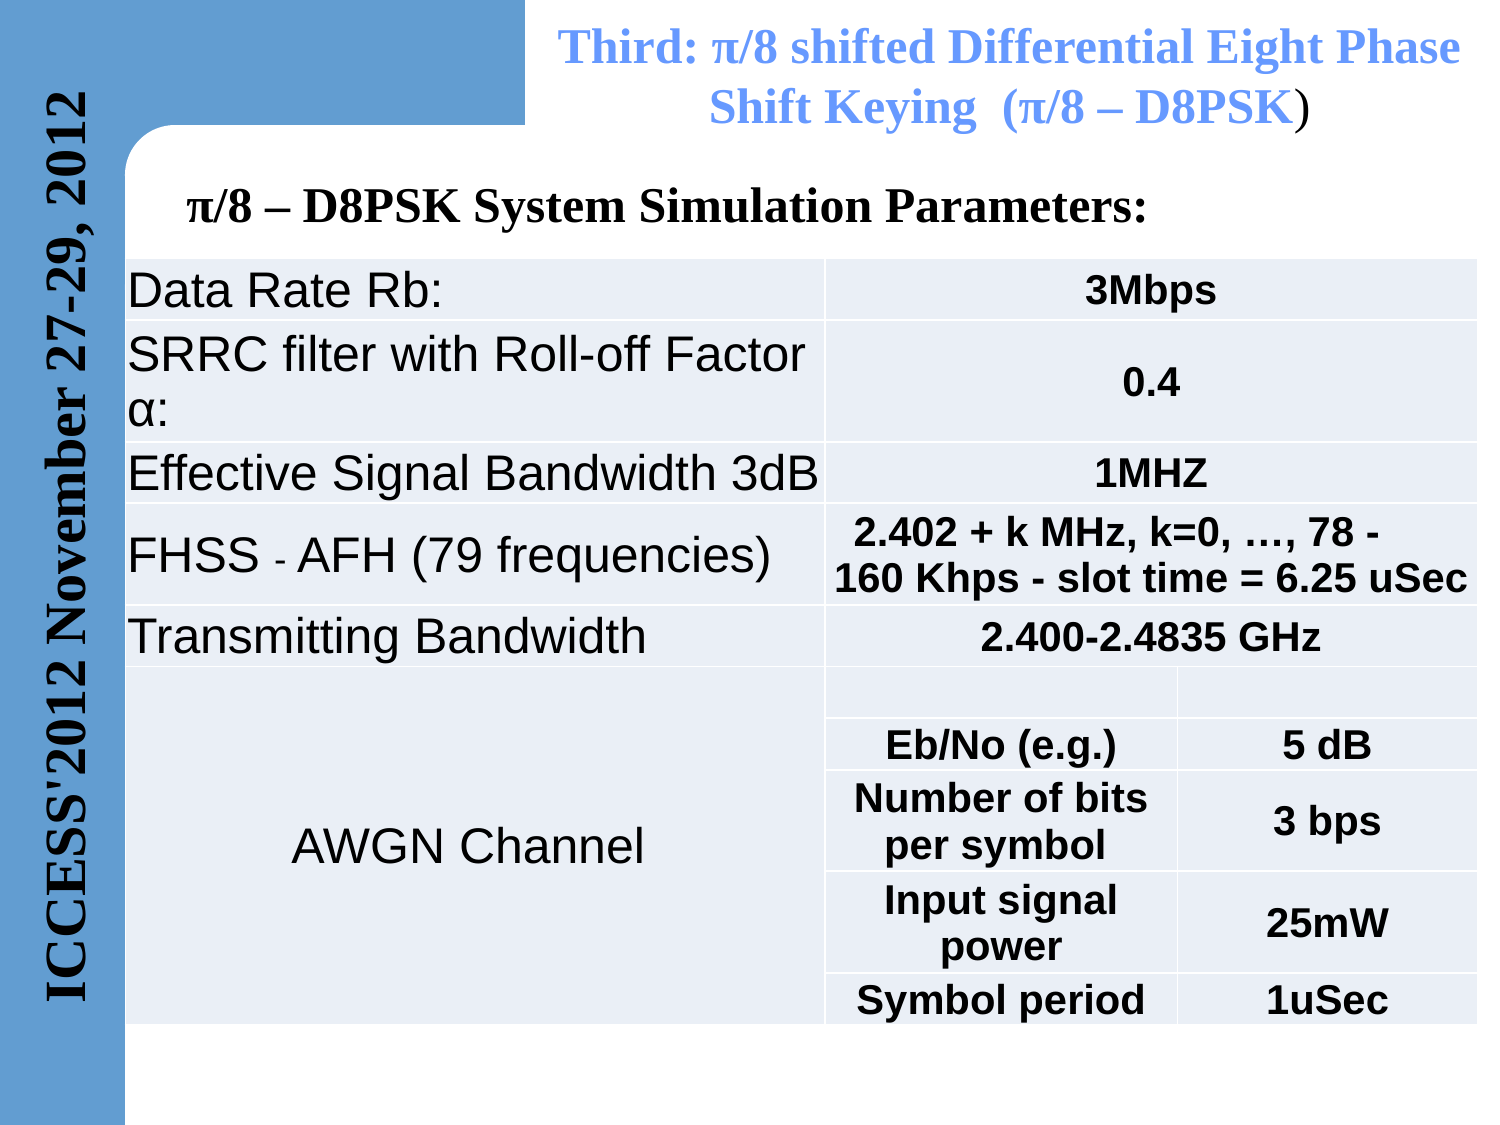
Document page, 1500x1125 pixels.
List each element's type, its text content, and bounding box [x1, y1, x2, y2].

text_box Third: π/8 shifted Differential Eight Phase Shift Keying (π/8 – D8PSK) [519, 6, 1500, 142]
table_cell Eb/No (e.g.) [826, 719, 1177, 769]
table_cell AWGN Channel [126, 667, 824, 1024]
table_cell [1178, 667, 1477, 717]
table_cell 5 dB [1178, 719, 1477, 769]
table_cell 3 bps [1178, 771, 1477, 870]
table_cell Effective Signal Bandwidth 3dB [126, 443, 824, 502]
table_cell Symbol period [826, 974, 1177, 1024]
table_cell Number of bits per symbol [826, 771, 1177, 870]
table_cell 0.4 [826, 321, 1477, 441]
table_header 3Mbps [826, 259, 1477, 319]
table_cell SRRC filter with Roll-off Factor α: [126, 321, 824, 441]
table_cell 1uSec [1178, 974, 1477, 1024]
table_cell Input signal power [826, 872, 1177, 972]
table_cell Transmitting Bandwidth [126, 606, 824, 666]
title π/8 – D8PSK System Simulation Parameters: [171, 153, 1400, 241]
table_header Data Rate Rb: [126, 259, 824, 319]
table_cell 1MHZ [826, 443, 1477, 502]
table_cell [826, 667, 1177, 717]
table_cell 2.402 + k MHz, k=0, …, 78 - 160 Khps - slot time = 6.25 uSec [826, 504, 1477, 604]
table_cell FHSS - AFH (79 frequencies) [126, 504, 824, 604]
table_cell 25mW [1178, 872, 1477, 972]
table_cell 2.400-2.4835 GHz [826, 606, 1477, 666]
